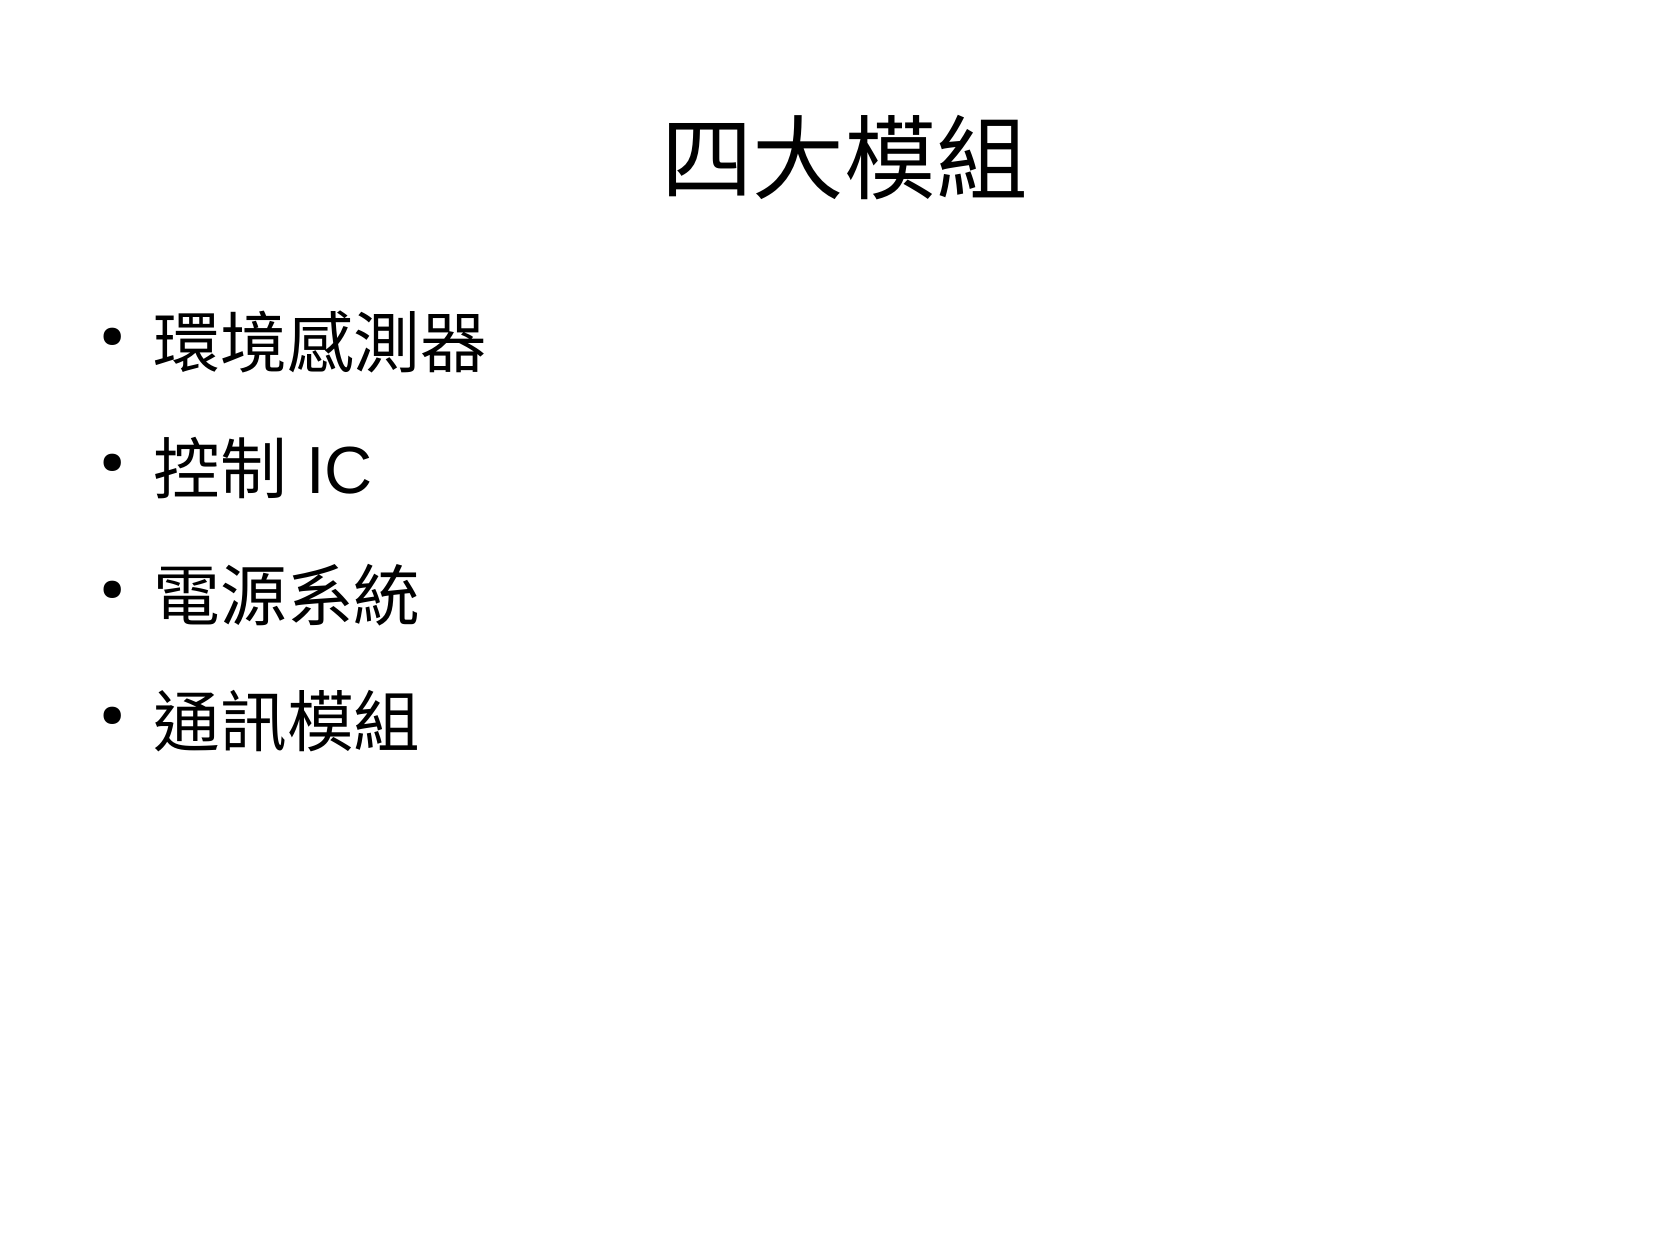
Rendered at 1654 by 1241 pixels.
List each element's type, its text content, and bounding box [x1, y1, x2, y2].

list 環境感測器 控制IC 電源系統 通訊模組 [82, 290, 1571, 1010]
title 四大模組 [82, 49, 1571, 257]
